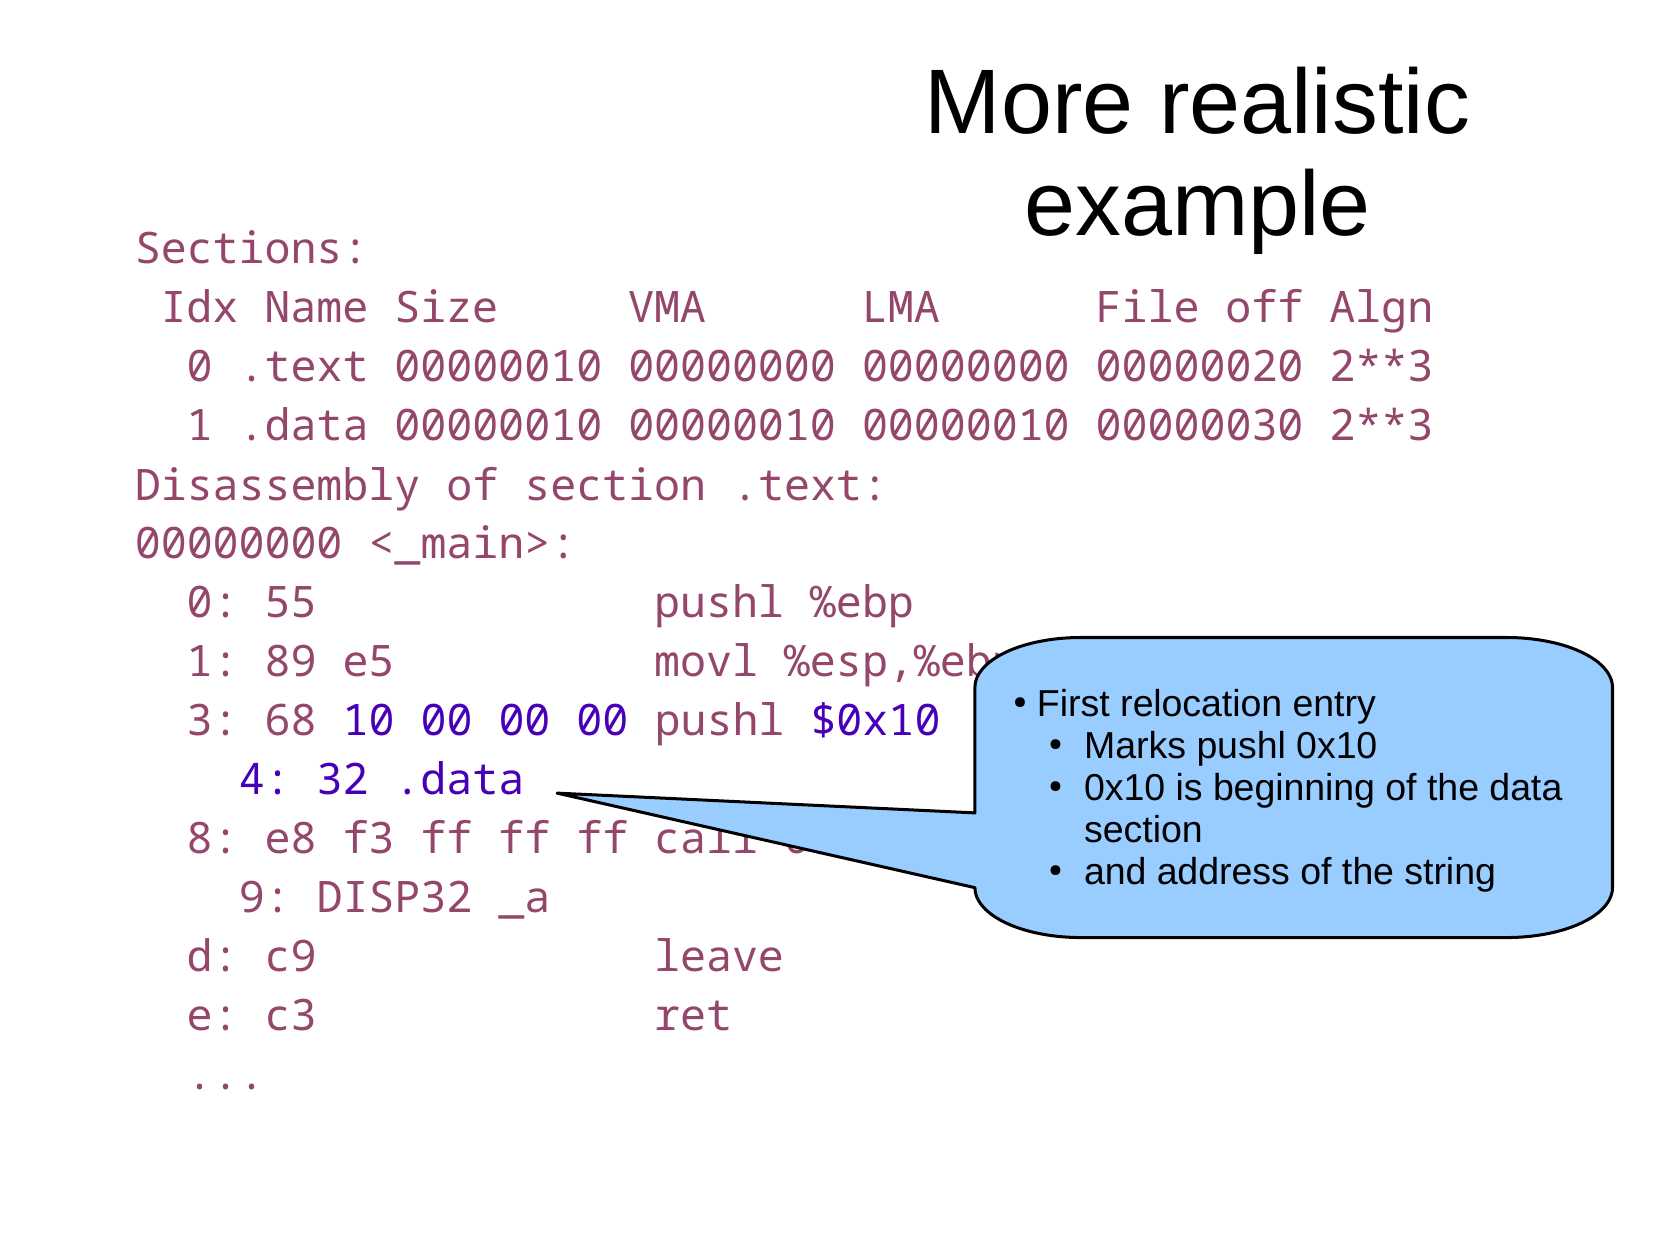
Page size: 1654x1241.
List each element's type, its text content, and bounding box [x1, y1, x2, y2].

list Sections: Idx Name Size VMA LMA File off Algn 0 .text 00000010 00000000 00000000 00000020 2**3 1 .data 00000010 00000010 00000010 00000030 2**3 Disassembly of section .text: 00000000 <_main>: 0: 55 pushl %ebp 1: 89 e5 movl %esp,%ebp 3: 68 10 00 00 00 pushl $0x10 4: 32 .data 8: e8 f3 ff ff ff call 0 9: DISP32 _a d: c9 leave e: c3 ret ... [82, 150, 1571, 1126]
text_box First relocation entry Marks pushl 0x10 0x10 is beginning of the data section and address of the string [557, 637, 1613, 938]
title More realistic example [825, 49, 1571, 150]
